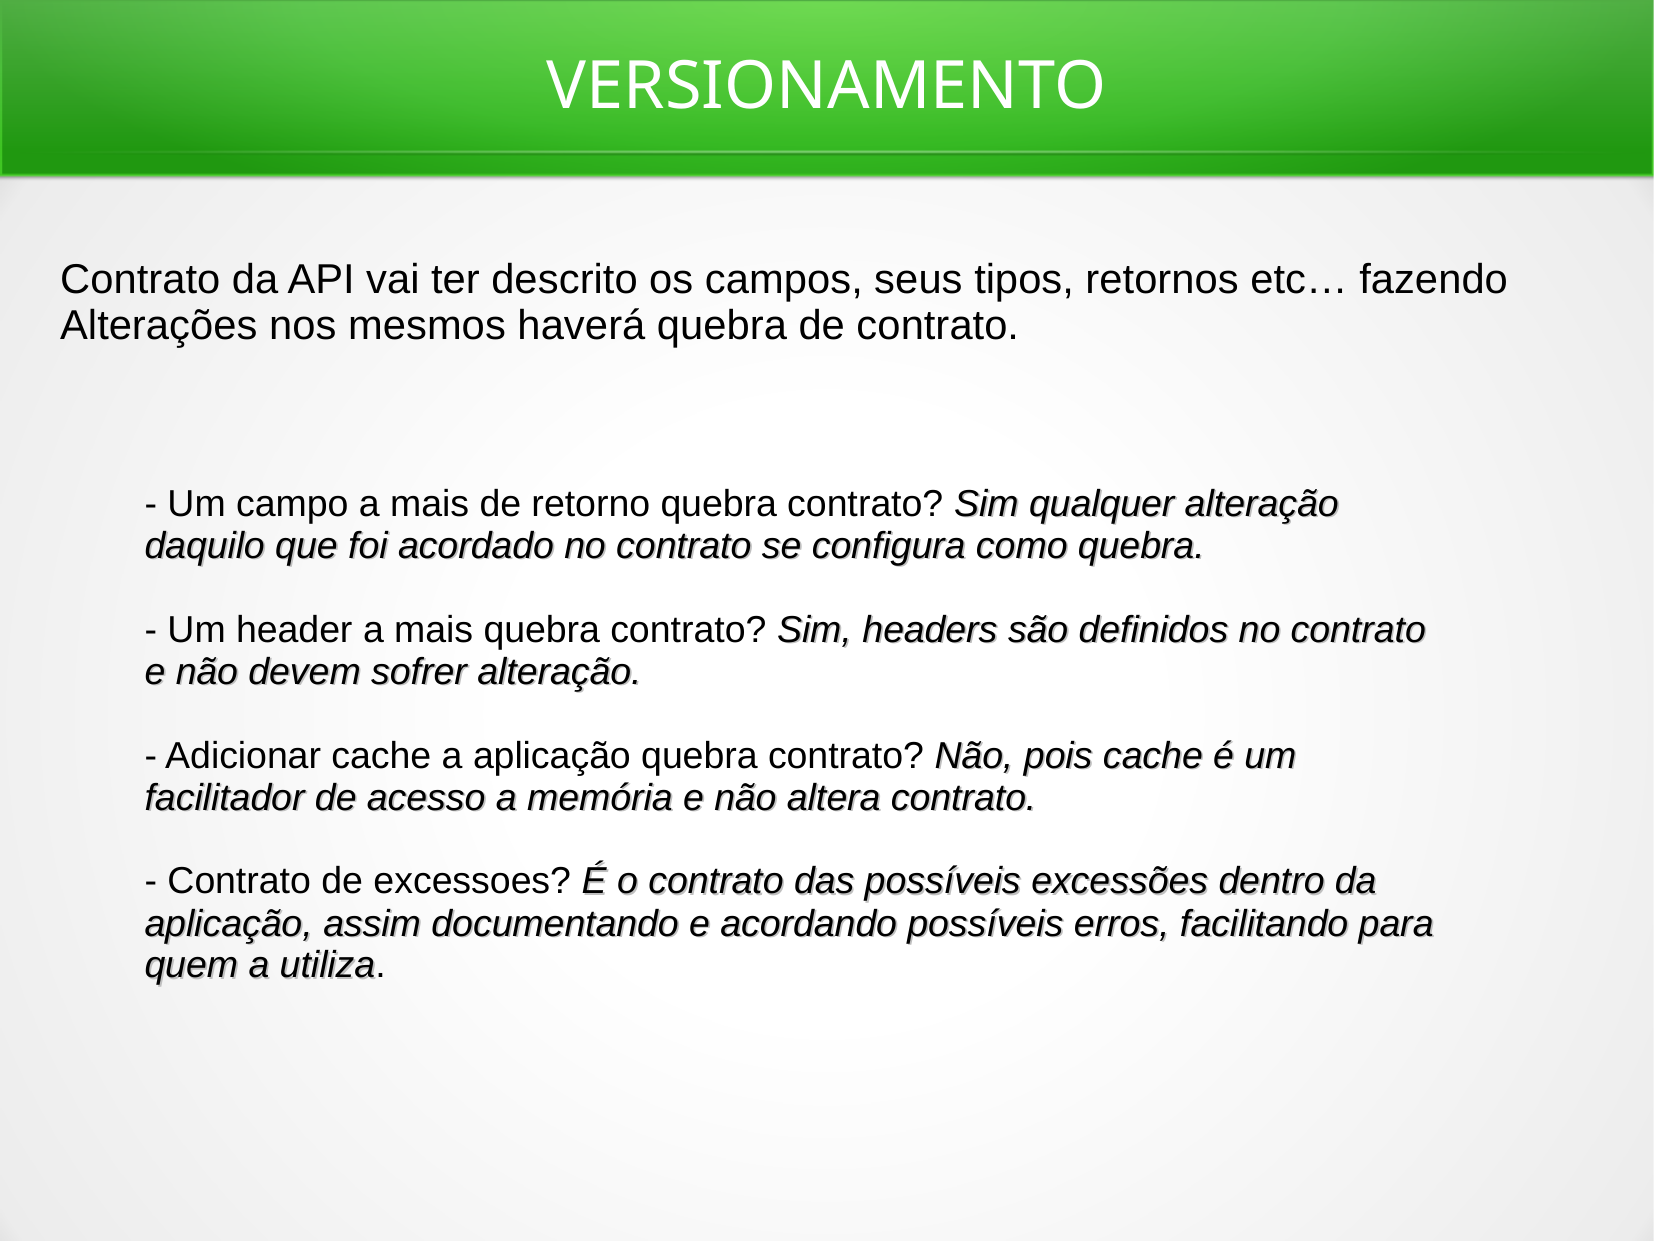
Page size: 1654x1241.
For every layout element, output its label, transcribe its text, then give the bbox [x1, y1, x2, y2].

title VERSIONAMENTO [82, 11, 1571, 154]
text_box - Um campo a mais de retorno quebra contrato? Sim qualquer alteração daquilo que foi acordado no contrato se configura como quebra. - Um header a mais quebra contrato? Sim, headers são definidos no contrato e não devem sofrer alteração. - Adicionar cache a aplicação quebra contrato? Não, pois cache é um facilitador de acesso a memória e não altera contrato. - Contrato de excessoes? É o contrato das possíveis excessões dentro da aplicação, assim documentando e acordando possíveis erros, facilitando para quem a utiliza. [129, 390, 1453, 994]
picture [0, 0, 1654, 1241]
text_box Contrato da API vai ter descrito os campos, seus tipos, retornos etc… fazendo Alterações nos mesmos haverá quebra de contrato. [45, 248, 1524, 356]
